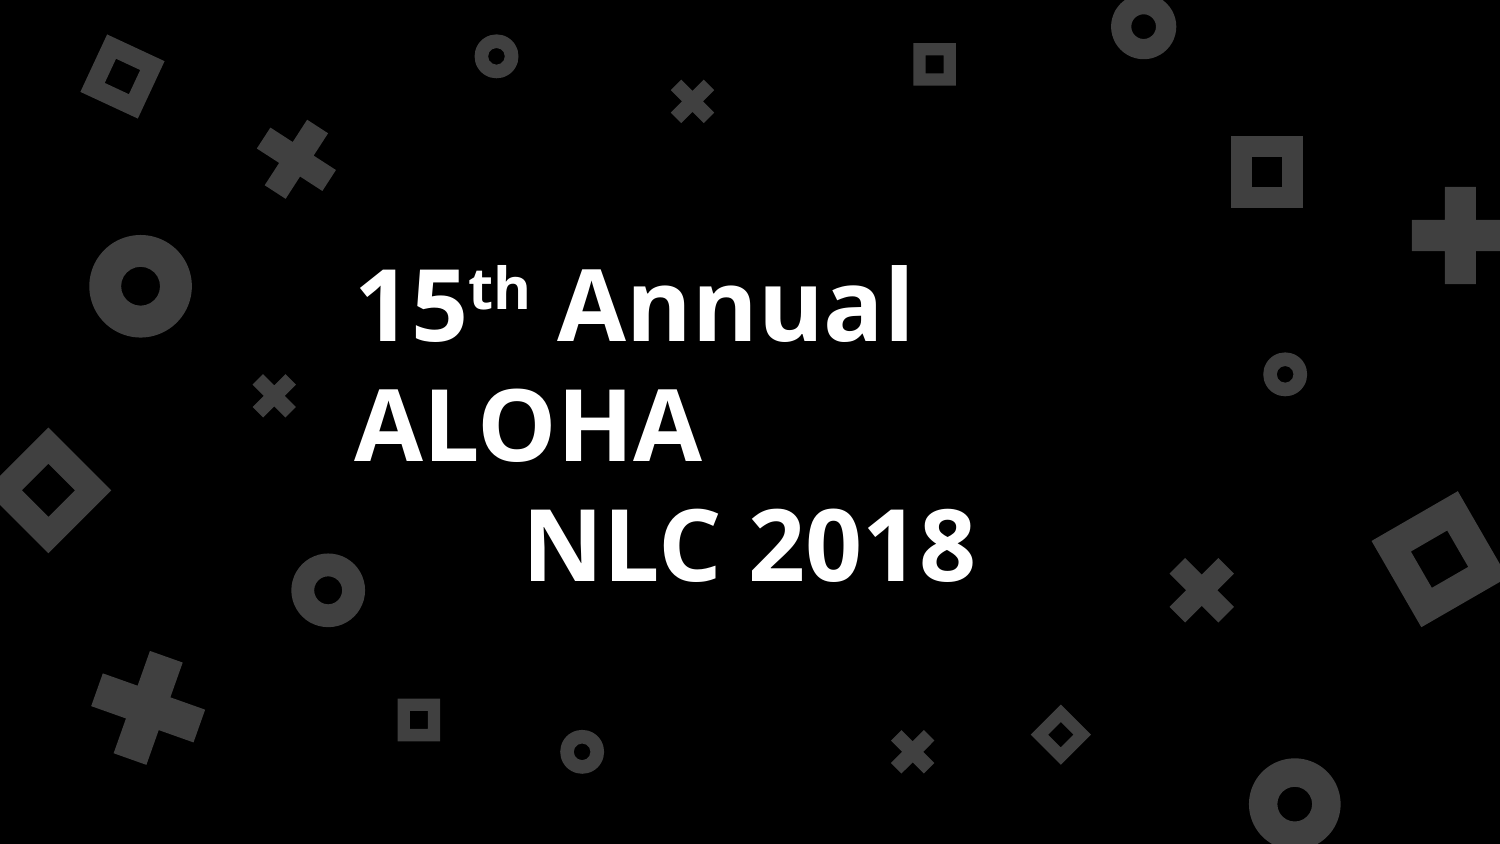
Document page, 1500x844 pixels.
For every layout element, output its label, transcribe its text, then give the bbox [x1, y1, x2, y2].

text_box 15th Annual ALOHA NLC 2018 [339, 326, 1161, 517]
